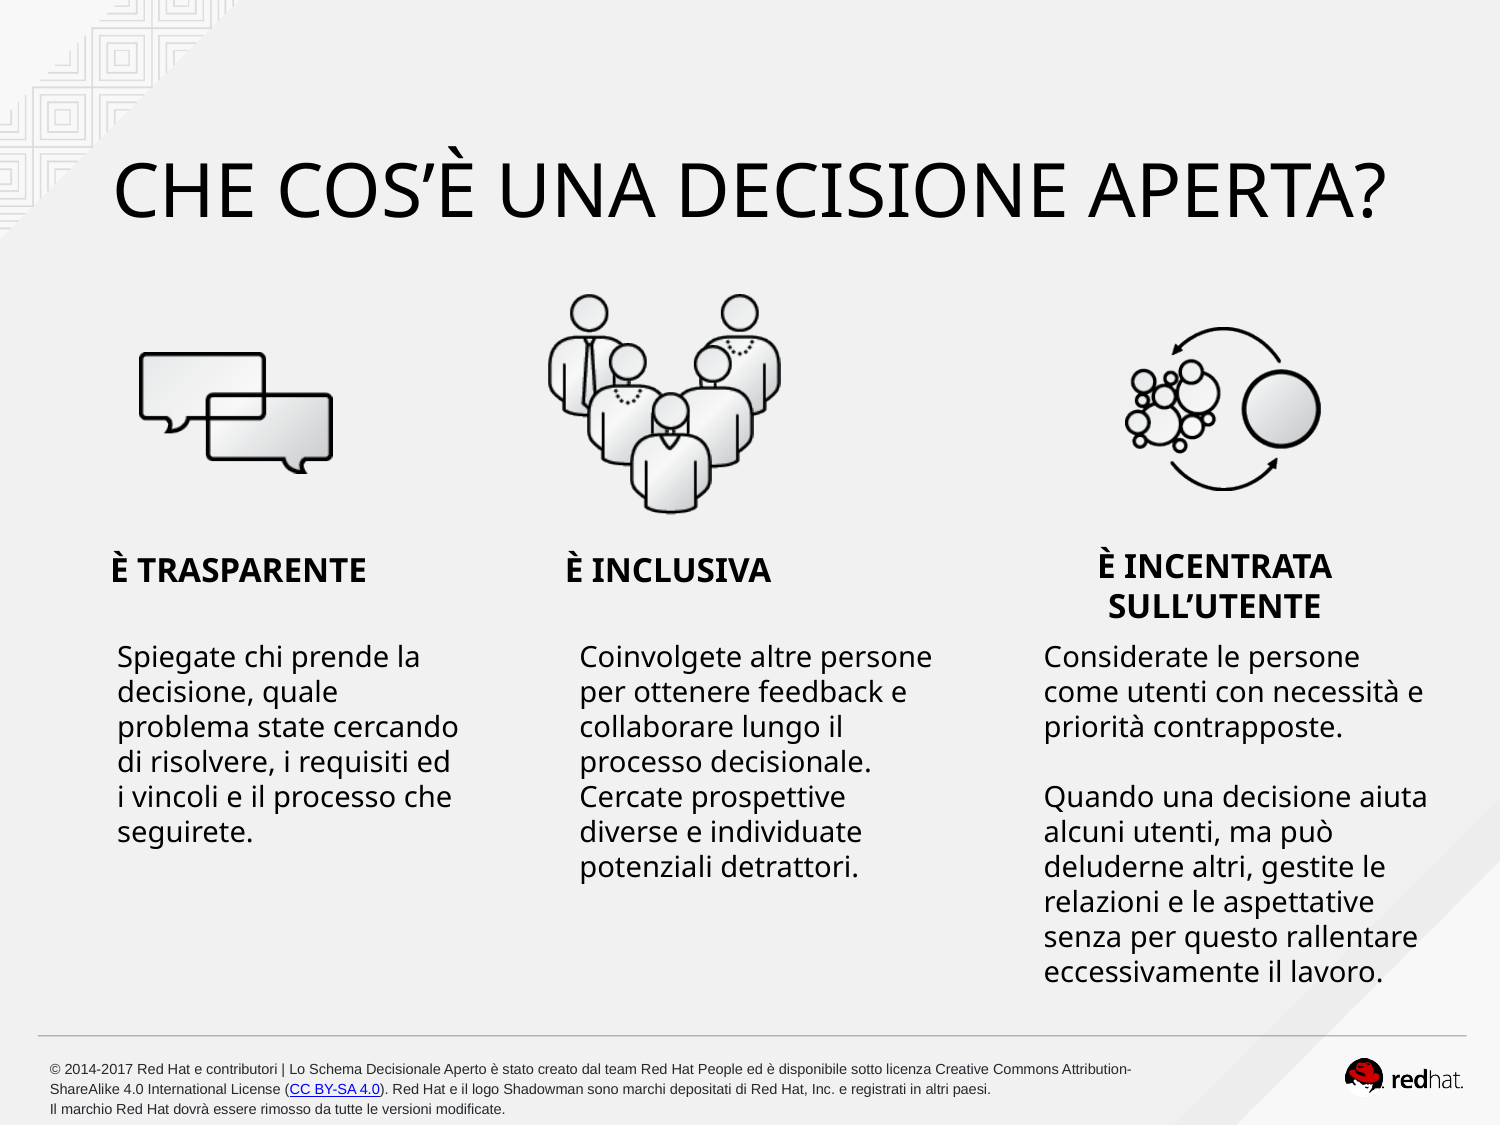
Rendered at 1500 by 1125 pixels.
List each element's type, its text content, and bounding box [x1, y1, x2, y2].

text_box È INCLUSIVA [519, 541, 817, 600]
text_box Considerate le persone come utenti con necessità e priorità contrapposte. Quando una decisione aiuta alcuni utenti, ma può deluderne altri, gestite le relazioni e le aspettative senza per questo rallentare eccessivamente il lavoro. [1029, 631, 1455, 1019]
picture [0, 0, 1500, 1125]
text_box È INCENTRATA SULL’UTENTE [1019, 537, 1410, 637]
text_box È TRASPARENTE [89, 541, 388, 600]
text_box Coinvolgete altre persone per ottenere feedback e collaborare lungo il processo decisionale. Cercate prospettive diverse e individuate potenziali detrattori. [564, 631, 960, 947]
text_box Spiegate chi prende la decisione, quale problema state cercando di risolvere, i requisiti ed i vincoli e il processo che seguirete. [102, 631, 480, 944]
text_box CHE COS’È UNA DECISIONE APERTA? [112, 0, 1474, 233]
